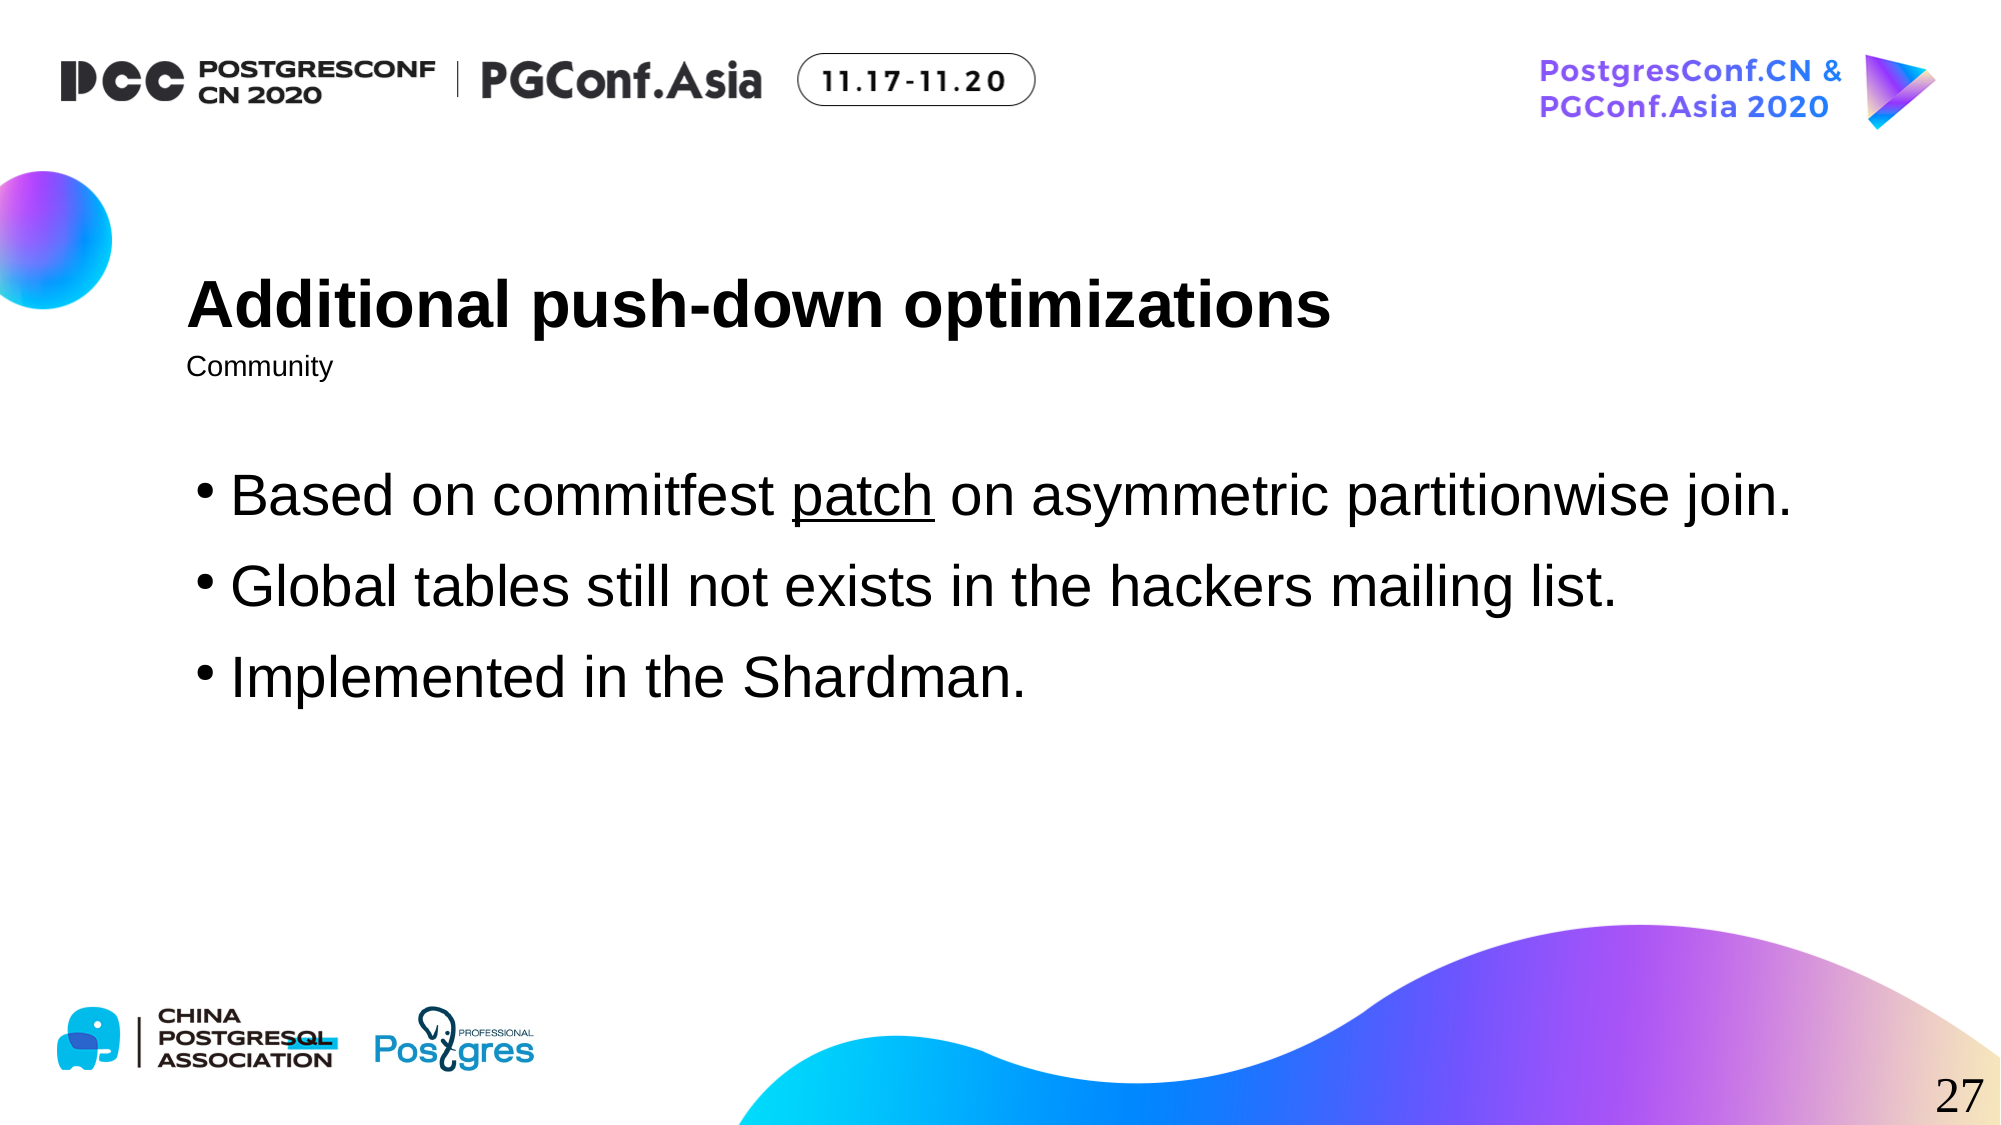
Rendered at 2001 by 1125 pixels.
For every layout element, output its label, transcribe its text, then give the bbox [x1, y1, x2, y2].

text_box Additional push-down optimizations Community [171, 237, 1850, 390]
text_box Based on commitfest patch on asymmetric partitionwise join. Global tables still not exists in the hackers mailing list. Implemented in the Shardman. [180, 450, 1846, 931]
text_box <номер> [1883, 1054, 2000, 1125]
picture [0, 0, 2001, 1125]
